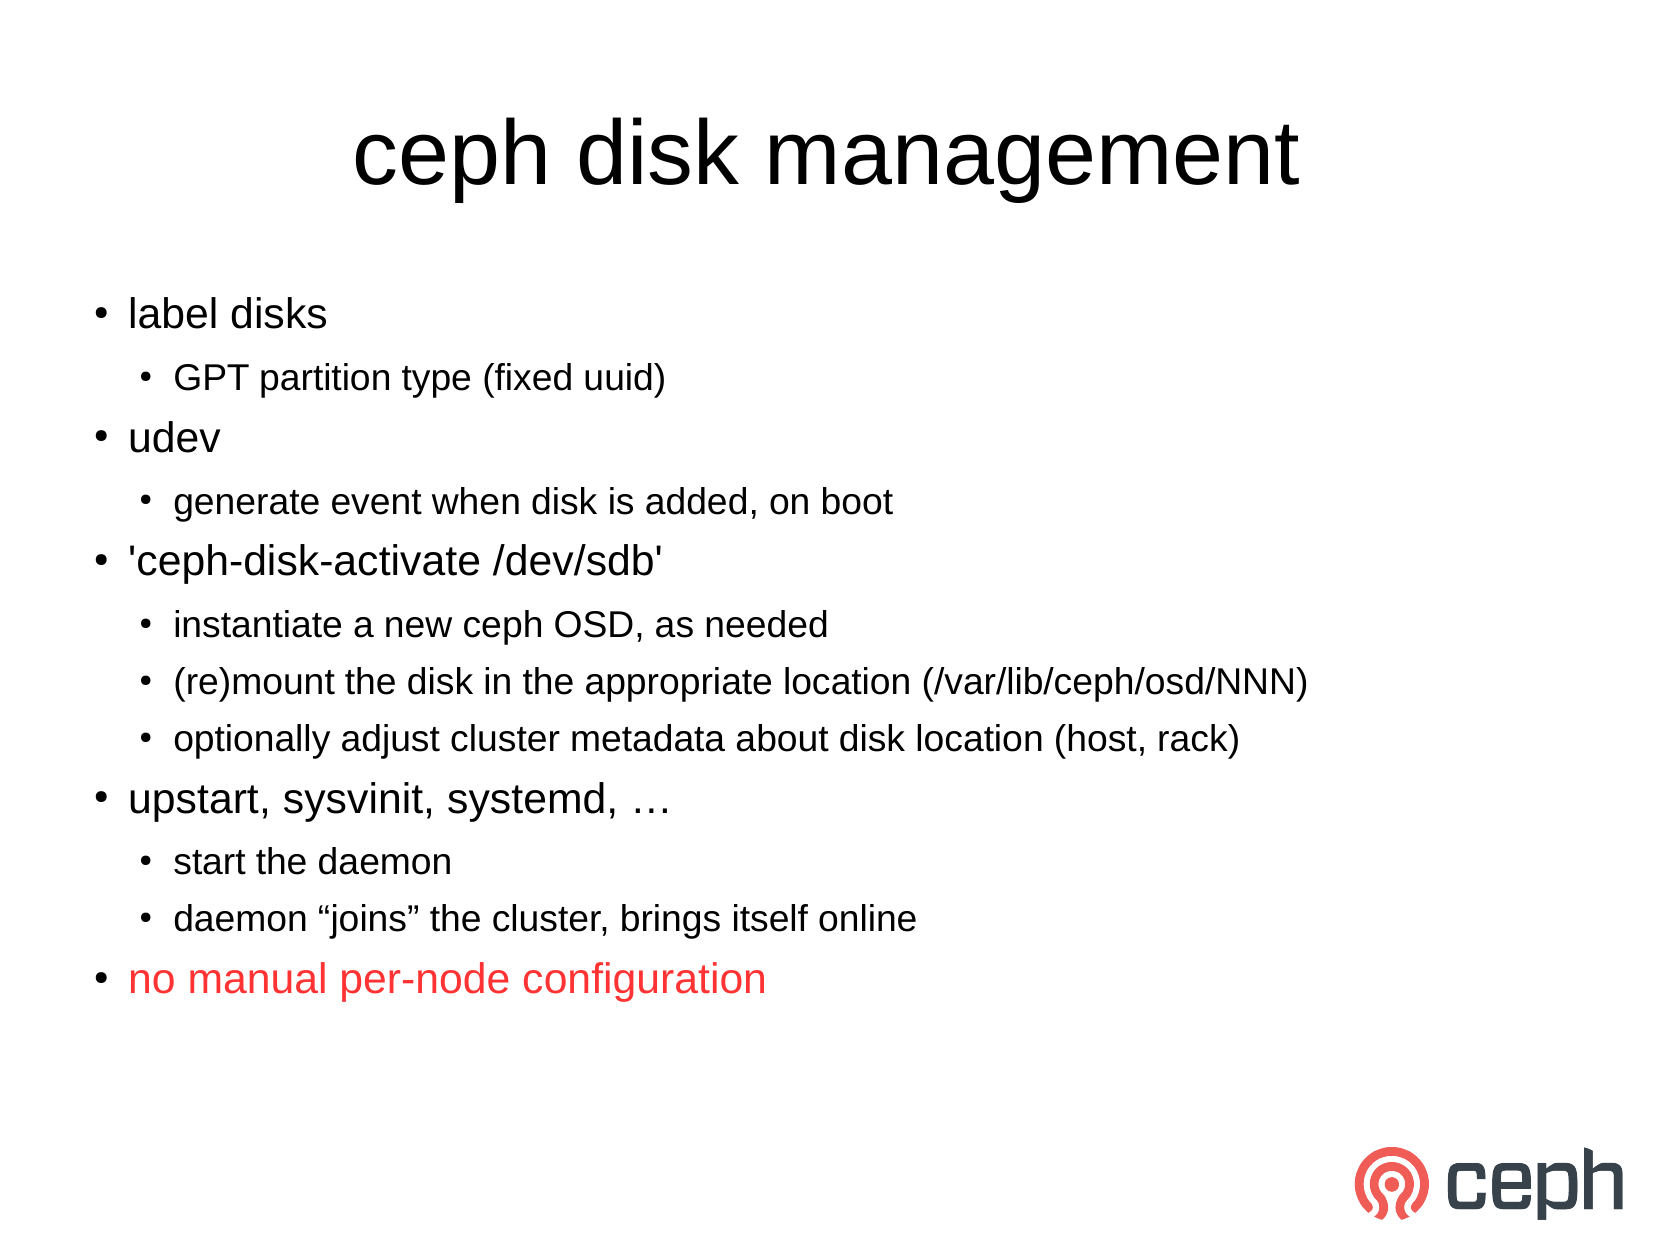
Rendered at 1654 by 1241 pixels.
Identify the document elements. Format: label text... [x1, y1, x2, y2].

picture [1308, 1100, 1654, 1241]
title ceph disk management [82, 49, 1571, 257]
list label disks GPT partition type (fixed uuid) udev generate event when disk is added, on boot 'ceph-disk-activate /dev/sdb' instantiate a new ceph OSD, as needed (re)mount the disk in the appropriate location (/var/lib/ceph/osd/NNN) optionally adjust cluster metadata about disk location (host, rack) upstart, sysvinit, systemd, … start the daemon daemon “joins” the cluster, brings itself online no manual per-node configuration [82, 290, 1571, 1010]
